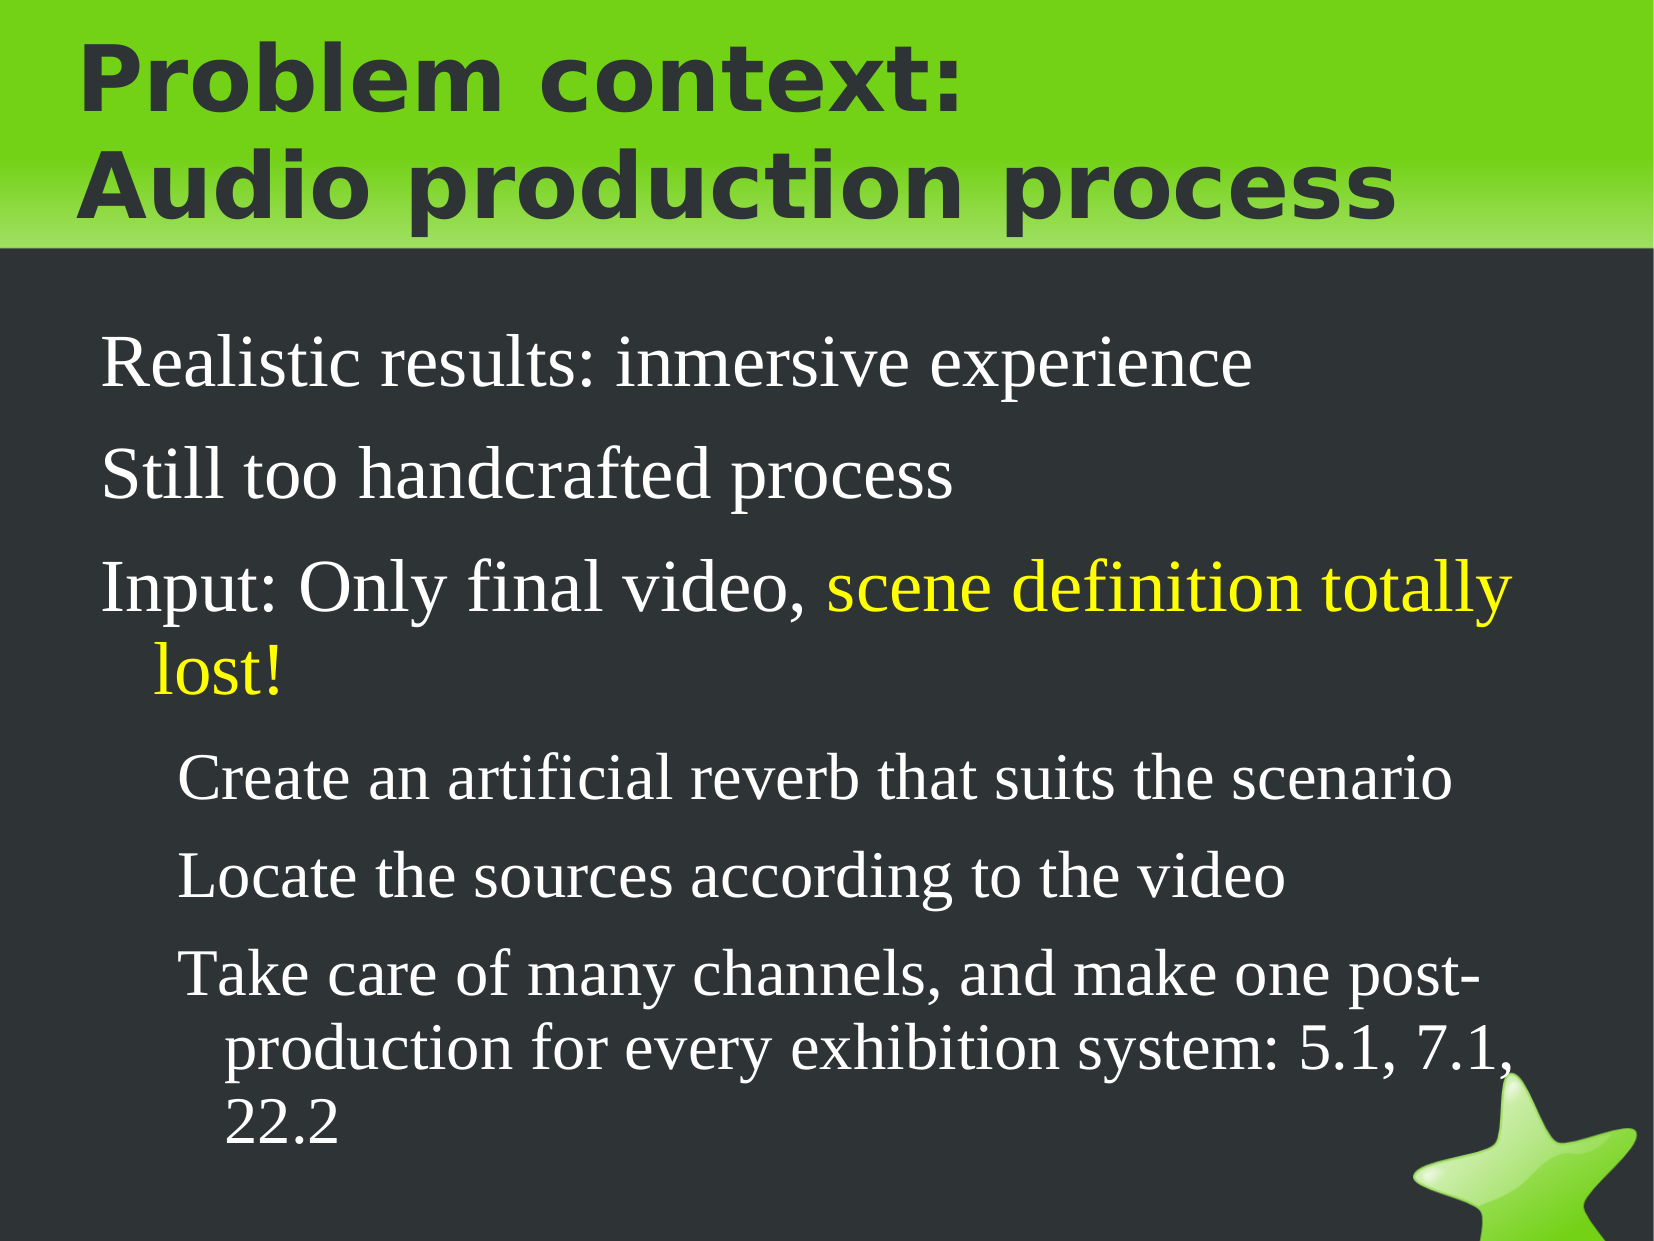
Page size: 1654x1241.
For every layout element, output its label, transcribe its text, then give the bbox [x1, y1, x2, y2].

picture [0, 0, 1654, 1241]
list Realistic results: inmersive experience Still too handcrafted process Input: Only final video, scene definition totally lost! Create an artificial reverb that suits the scenario Locate the sources according to the video Take care of many channels, and make one post-production for every exhibition system: 5.1, 7.1, 22.2 [82, 319, 1571, 1223]
title Problem context: Audio production process [76, 25, 1565, 240]
